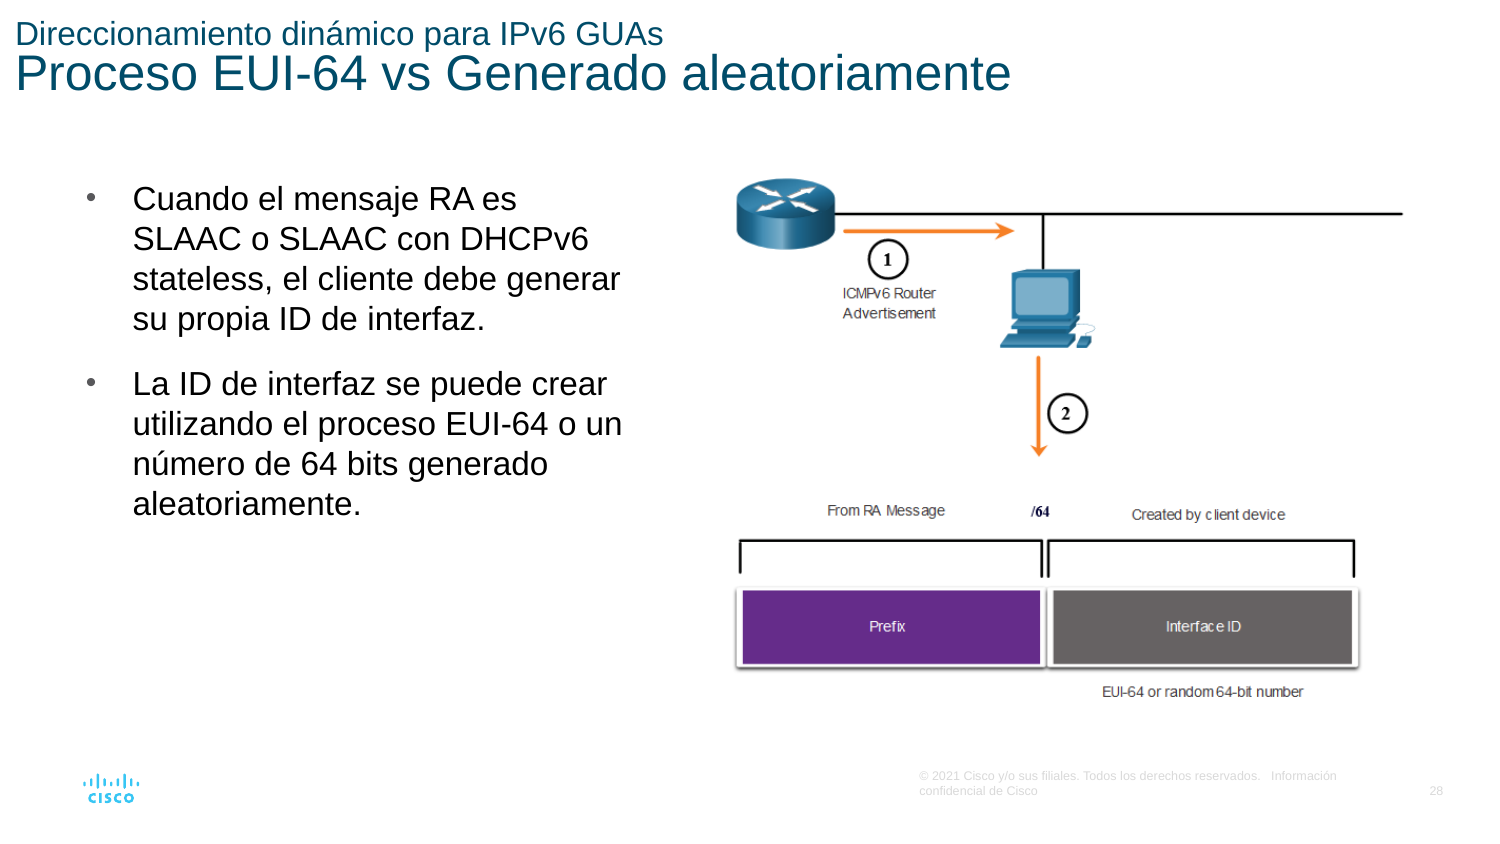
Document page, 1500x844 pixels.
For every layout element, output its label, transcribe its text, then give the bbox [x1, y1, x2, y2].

picture [685, 155, 1413, 717]
title Direccionamiento dinámico para IPv6 GUAs Proceso EUI-64 vs Generado aleatoriamente [0, 0, 1369, 121]
list Cuando el mensaje RA es SLAAC o SLAAC con DHCPv6 stateless, el cliente debe generar su propia ID de interfaz. La ID de interfaz se puede crear utilizando el proceso EUI-64 o un número de 64 bits generado aleatoriamente. [70, 169, 640, 717]
